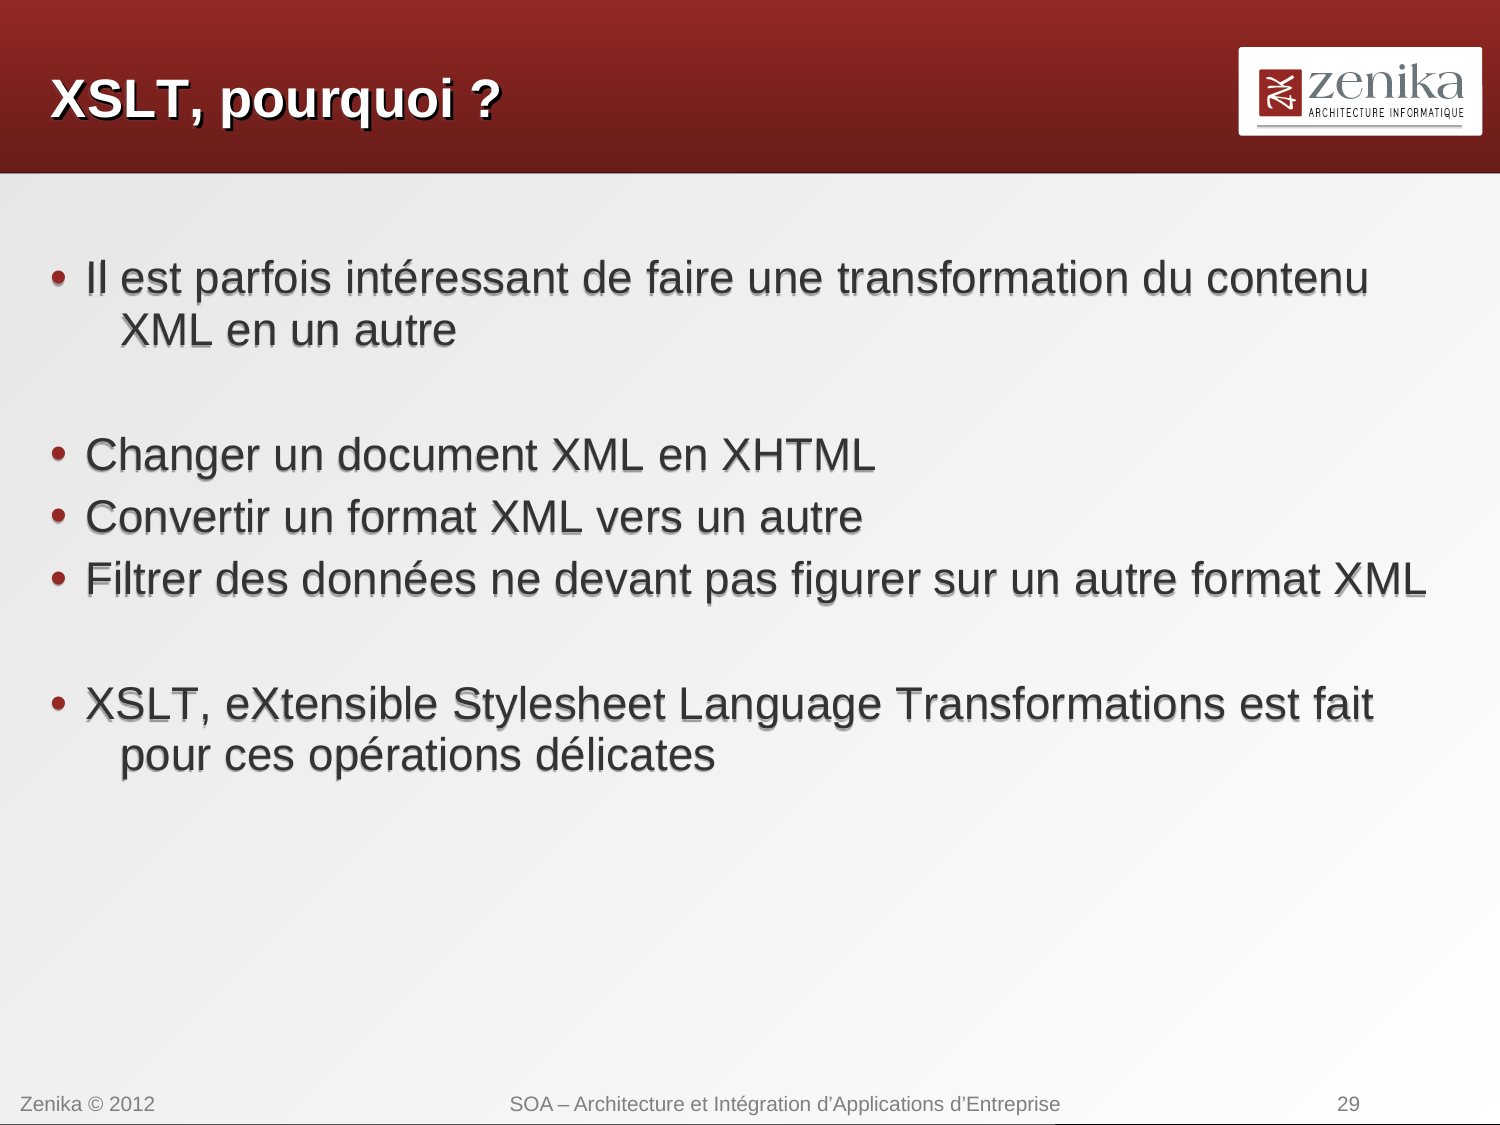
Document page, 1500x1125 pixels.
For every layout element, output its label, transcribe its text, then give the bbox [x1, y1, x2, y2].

list Il est parfois intéressant de faire une transformation du contenu XML en un autre Changer un document XML en XHTML Convertir un format XML vers un autre Filtrer des données ne devant pas figurer sur un autre format XML XSLT, eXtensible Stylesheet Language Transformations est fait pour ces opérations délicates [50, 249, 1435, 1079]
title XSLT, pourquoi ? [50, 15, 1206, 180]
